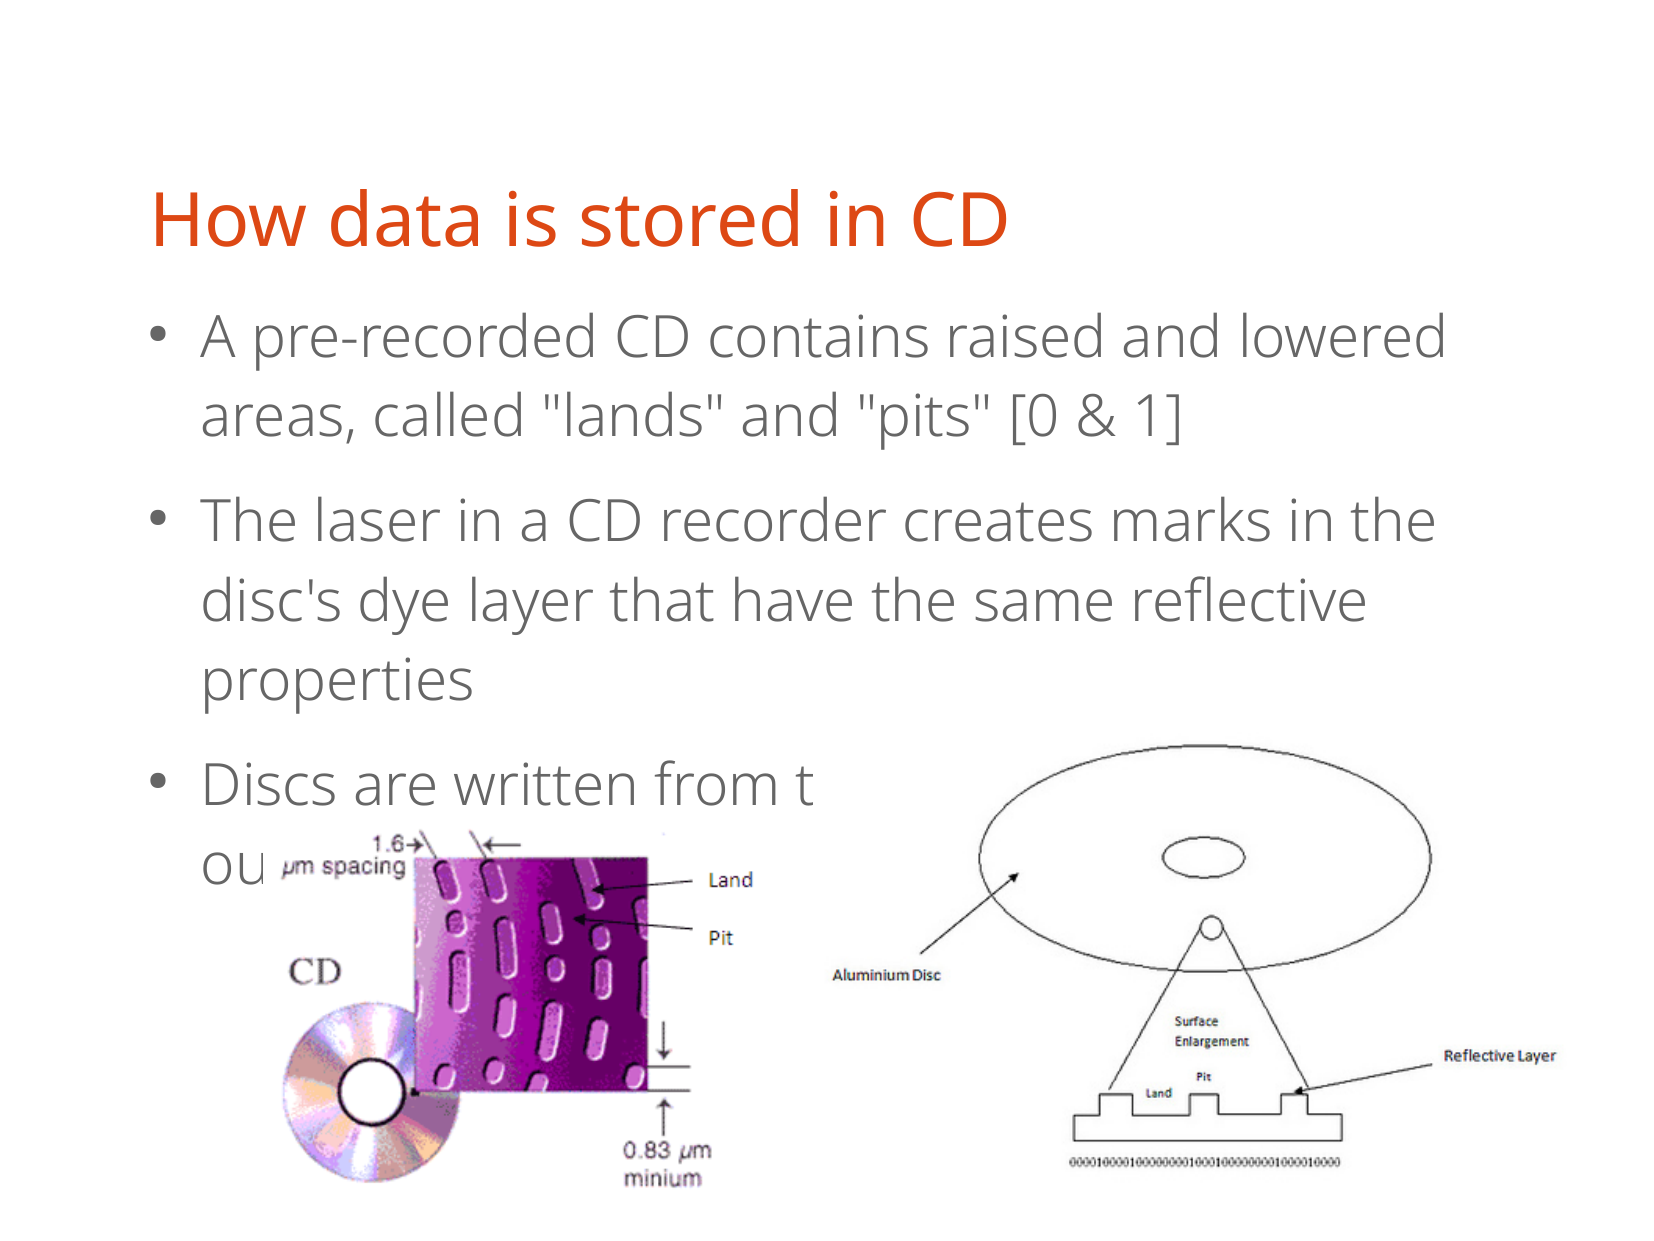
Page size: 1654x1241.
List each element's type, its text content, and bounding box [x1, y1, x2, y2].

picture [813, 732, 1595, 1220]
picture [263, 820, 768, 1205]
list A pre-recorded CD contains raised and lowered areas, called "lands" and "pits" [0 & 1] The laser in a CD recorder creates marks in the disc's dye layer that have the same reflective properties Discs are written from the inner portion to the outside [129, 295, 1518, 1010]
title How data is stored in CD [129, 153, 1518, 281]
